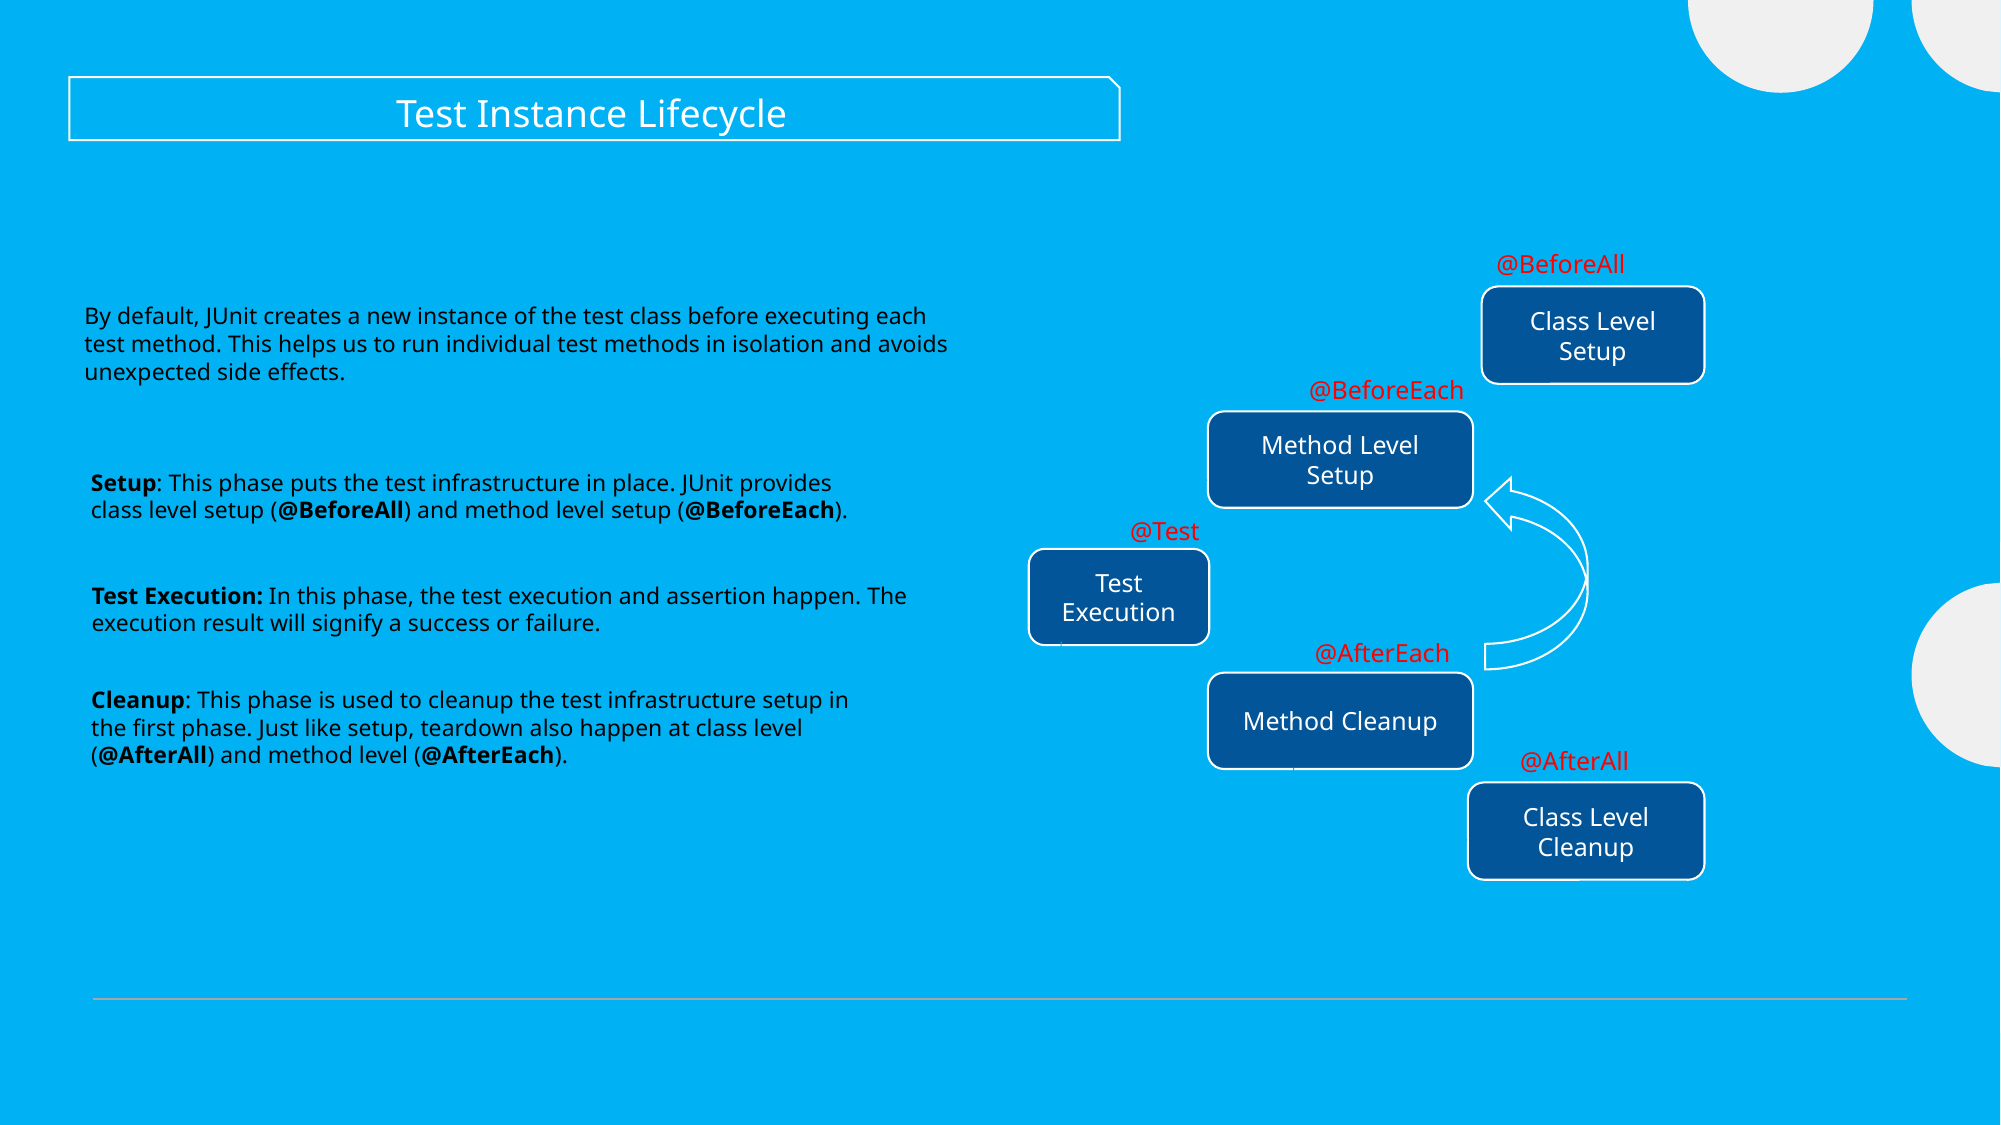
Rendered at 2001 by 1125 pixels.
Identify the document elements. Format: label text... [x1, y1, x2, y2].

text_box Method Cleanup [1207, 672, 1474, 770]
text_box Class Level Setup [1481, 286, 1705, 384]
text_box Setup: This phase puts the test infrastructure in place. JUnit provides class level setup (@BeforeAll) and method level setup (@BeforeEach). [75, 460, 900, 532]
text_box Test Instance Lifecycle [69, 77, 1120, 141]
text_box @AfterEach [1299, 630, 1489, 676]
text_box Class Level Cleanup [1467, 782, 1705, 880]
text_box @BeforeAll [1481, 240, 1671, 287]
text_box By default, JUnit creates a new instance of the test class before executing each test method. This helps us to run individual test methods in isolation and avoids unexpected side effects. [69, 294, 986, 394]
text_box Cleanup: This phase is used to cleanup the test infrastructure setup in the first phase. Just like setup, teardown also happen at class level (@AfterAll) and method level (@AfterEach). [76, 678, 895, 777]
text_box Method Level Setup [1207, 411, 1474, 508]
text_box @BeforeEach [1294, 366, 1492, 413]
text_box Test Execution: In this phase, the test execution and assertion happen. The execution result will signify a success or failure. [76, 573, 934, 645]
text_box [0, 0, 2000, 1125]
text_box @AfterAll [1505, 737, 1694, 783]
text_box Test Execution [1028, 548, 1210, 646]
text_box @Test [1115, 508, 1304, 554]
